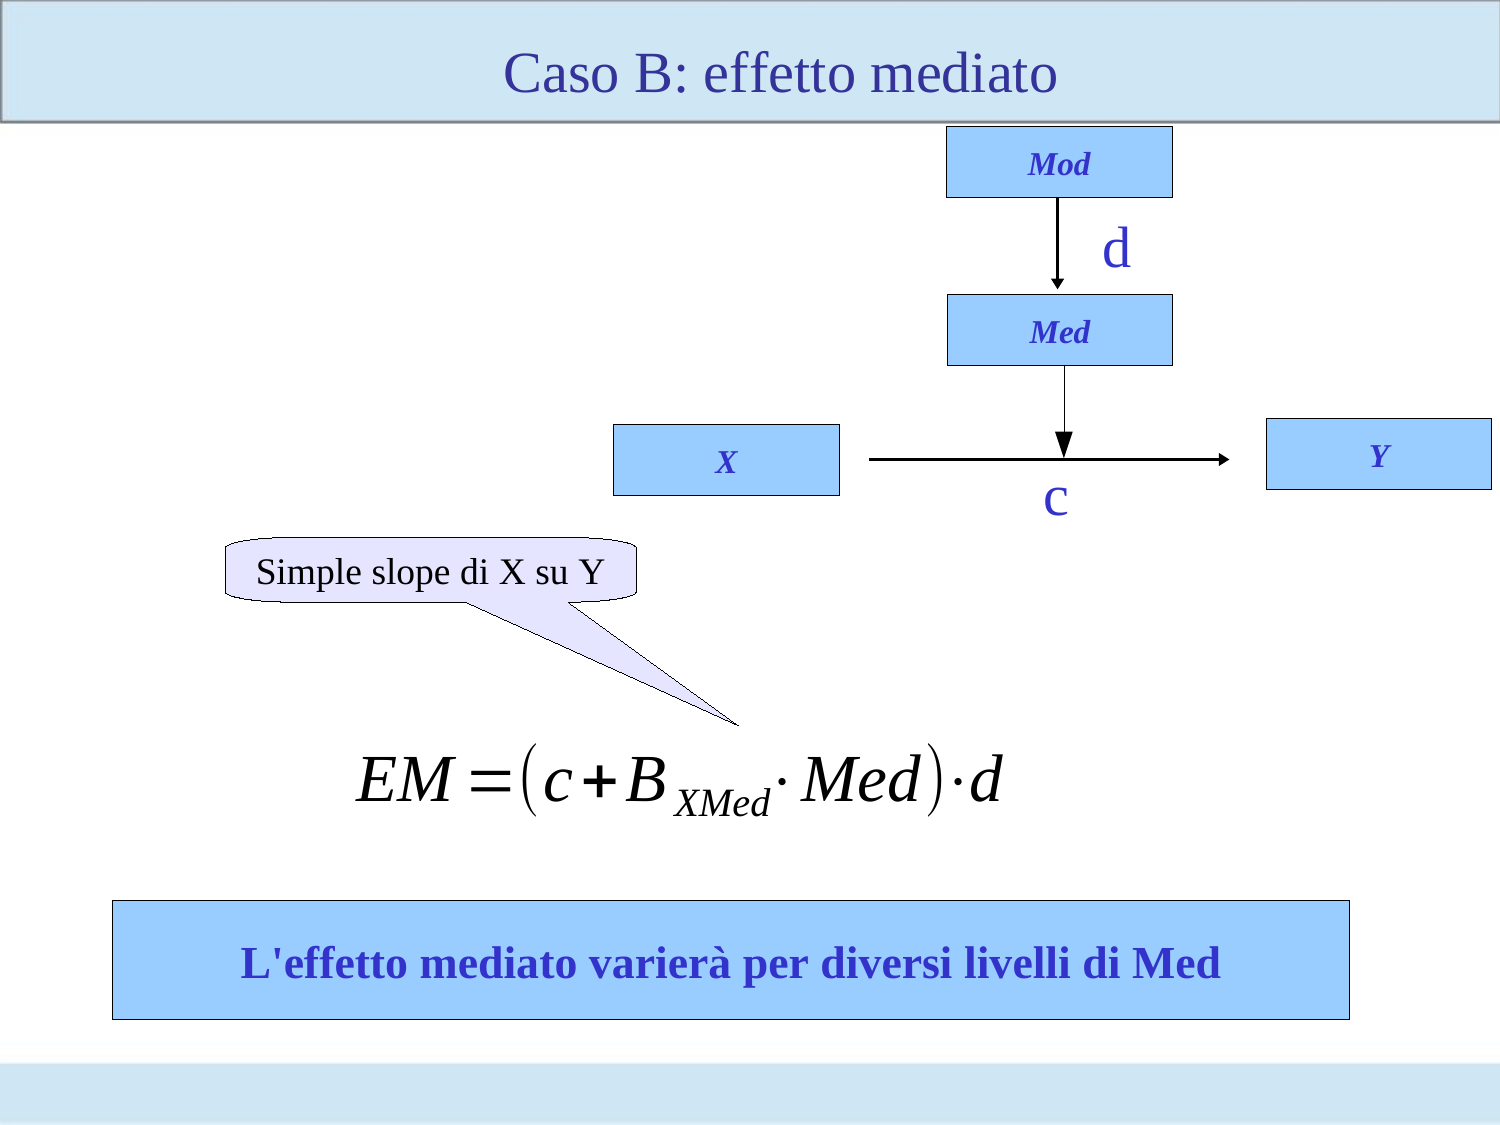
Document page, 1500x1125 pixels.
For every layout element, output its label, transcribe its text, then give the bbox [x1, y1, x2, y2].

text_box Med [947, 294, 1173, 366]
title Caso B: effetto mediato [249, 21, 1313, 117]
text_box Simple slope di X su Y [225, 537, 739, 726]
text_box Y [1266, 418, 1492, 490]
text_box L'effetto mediato varierà per diversi livelli di Med [112, 900, 1350, 1020]
text_box Mod [946, 126, 1173, 198]
picture [0, 0, 1500, 1125]
text_box d [1087, 201, 1147, 287]
chart [337, 738, 1026, 826]
text_box X [613, 424, 840, 496]
text_box c [1028, 449, 1084, 535]
